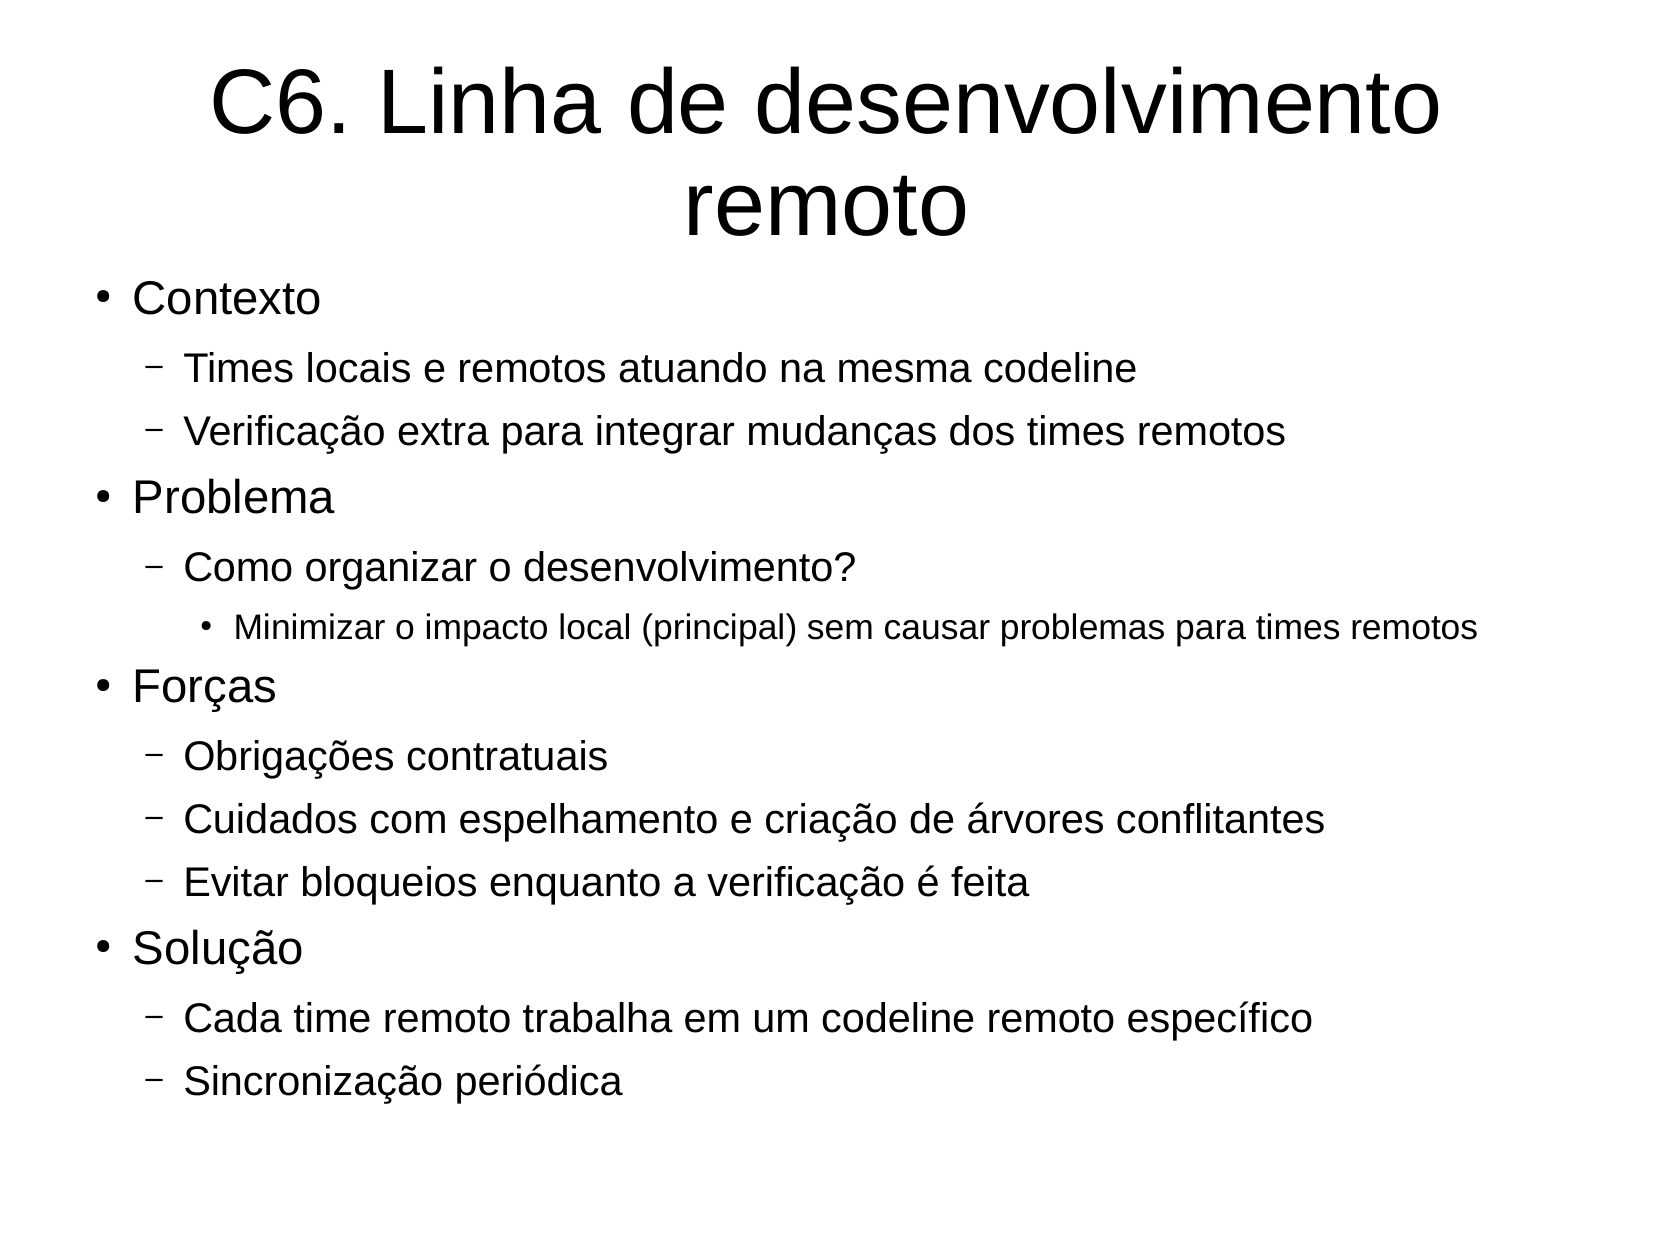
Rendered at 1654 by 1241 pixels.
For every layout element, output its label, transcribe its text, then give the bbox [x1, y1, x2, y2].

title C6. Linha de desenvolvimento remoto [82, 49, 1571, 257]
list Contexto Times locais e remotos atuando na mesma codeline Verificação extra para integrar mudanças dos times remotos Problema Como organizar o desenvolvimento? Minimizar o impacto local (principal) sem causar problemas para times remotos Forças Obrigações contratuais Cuidados com espelhamento e criação de árvores conflitantes Evitar bloqueios enquanto a verificação é feita Solução Cada time remoto trabalha em um codeline remoto específico Sincronização periódica [82, 271, 1571, 1111]
